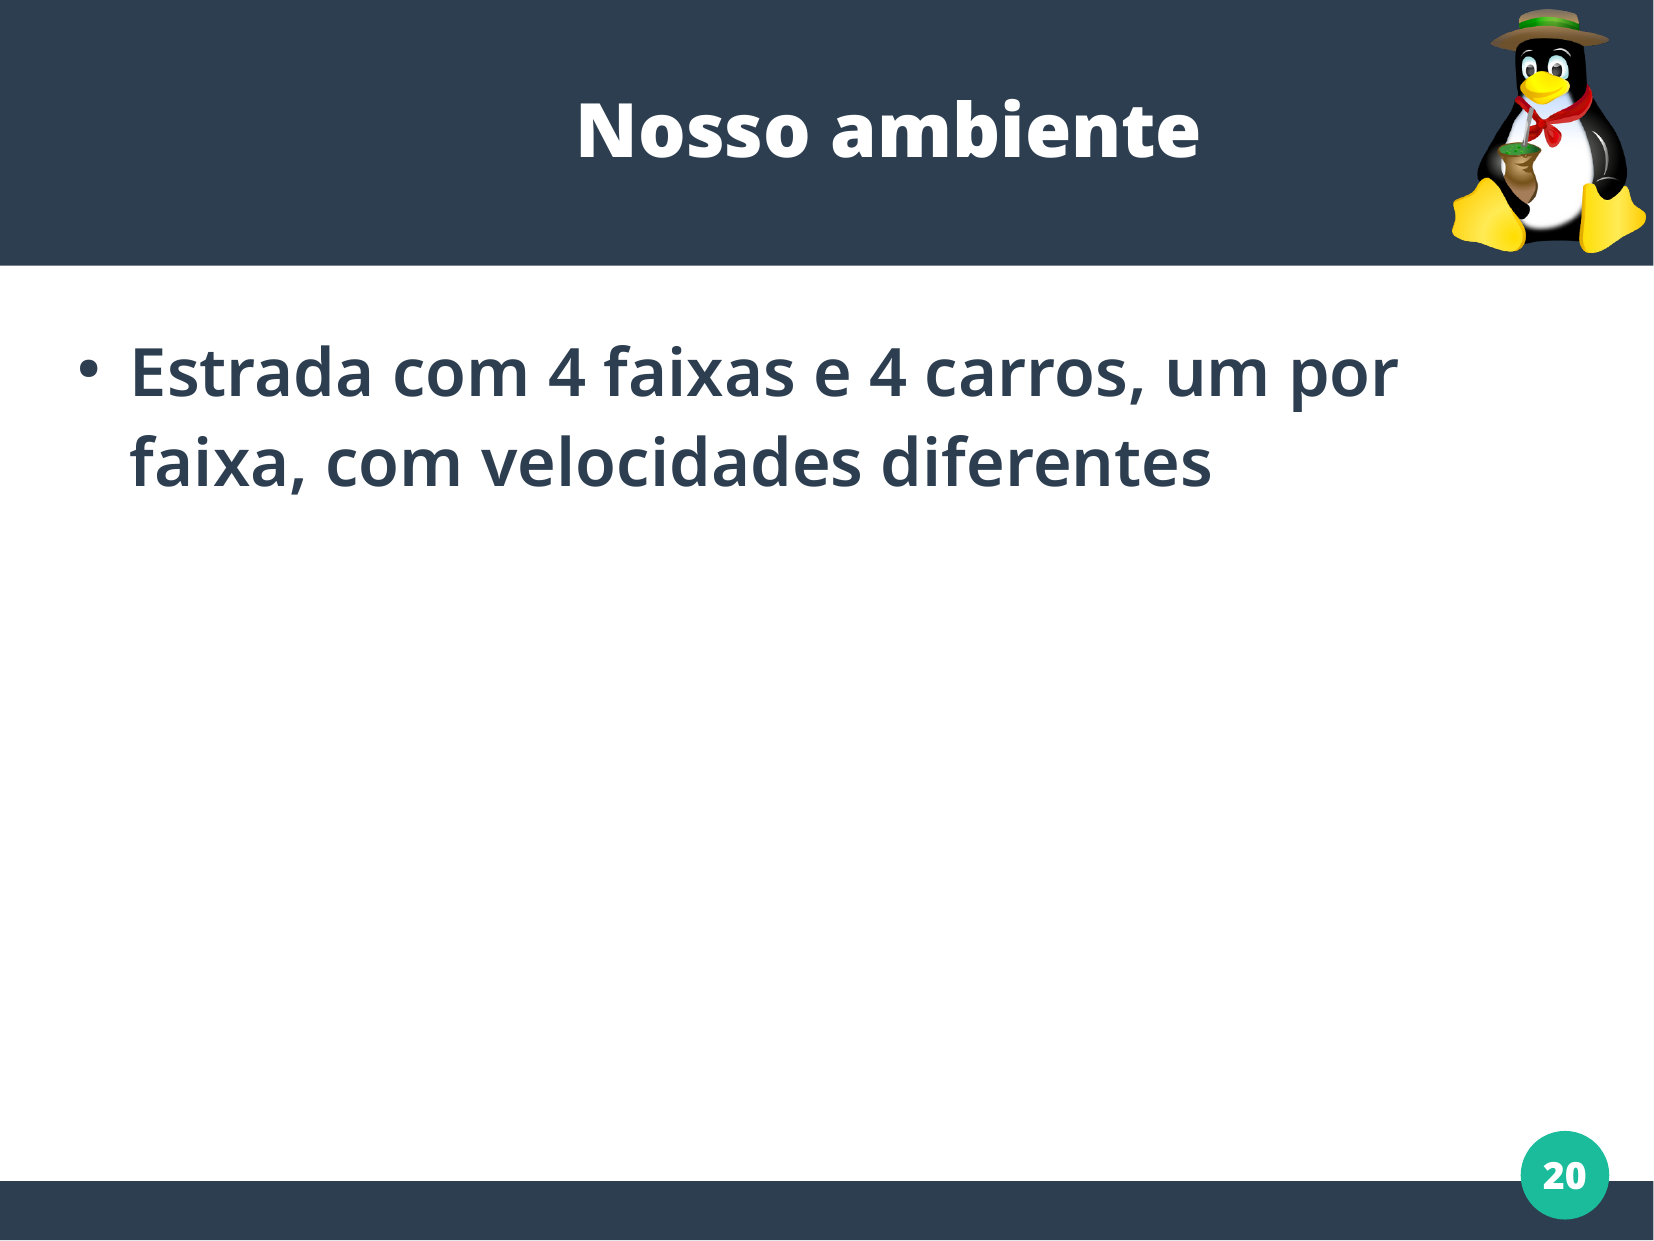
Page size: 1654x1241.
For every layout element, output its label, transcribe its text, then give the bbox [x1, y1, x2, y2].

list Estrada com 4 faixas e 4 carros, um por faixa, com velocidades diferentes [59, 324, 1595, 1152]
picture [1452, 9, 1646, 253]
title Nosso ambiente [59, 49, 1452, 207]
